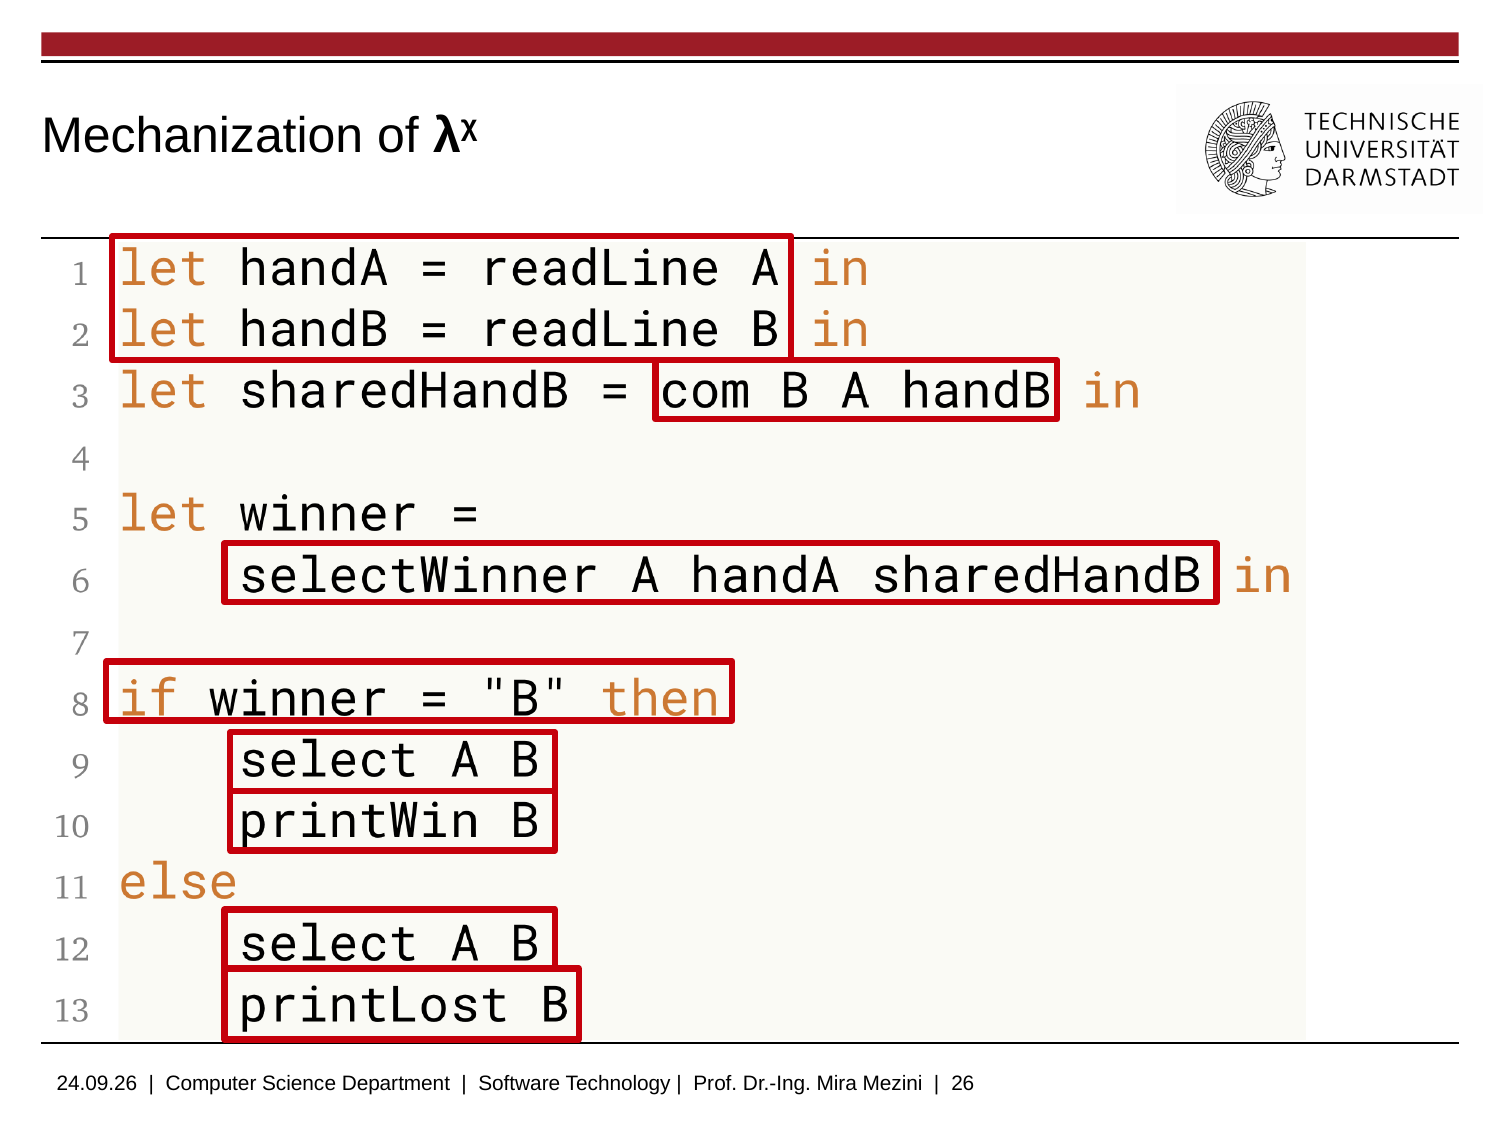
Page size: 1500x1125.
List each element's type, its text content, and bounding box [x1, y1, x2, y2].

text_box [112, 236, 1058, 420]
title Mechanization of λχ [41, 60, 1131, 211]
text_box [224, 543, 1217, 603]
text_box [230, 732, 556, 851]
text_box [224, 909, 579, 1040]
picture [47, 242, 1306, 1040]
text_box [106, 661, 733, 721]
